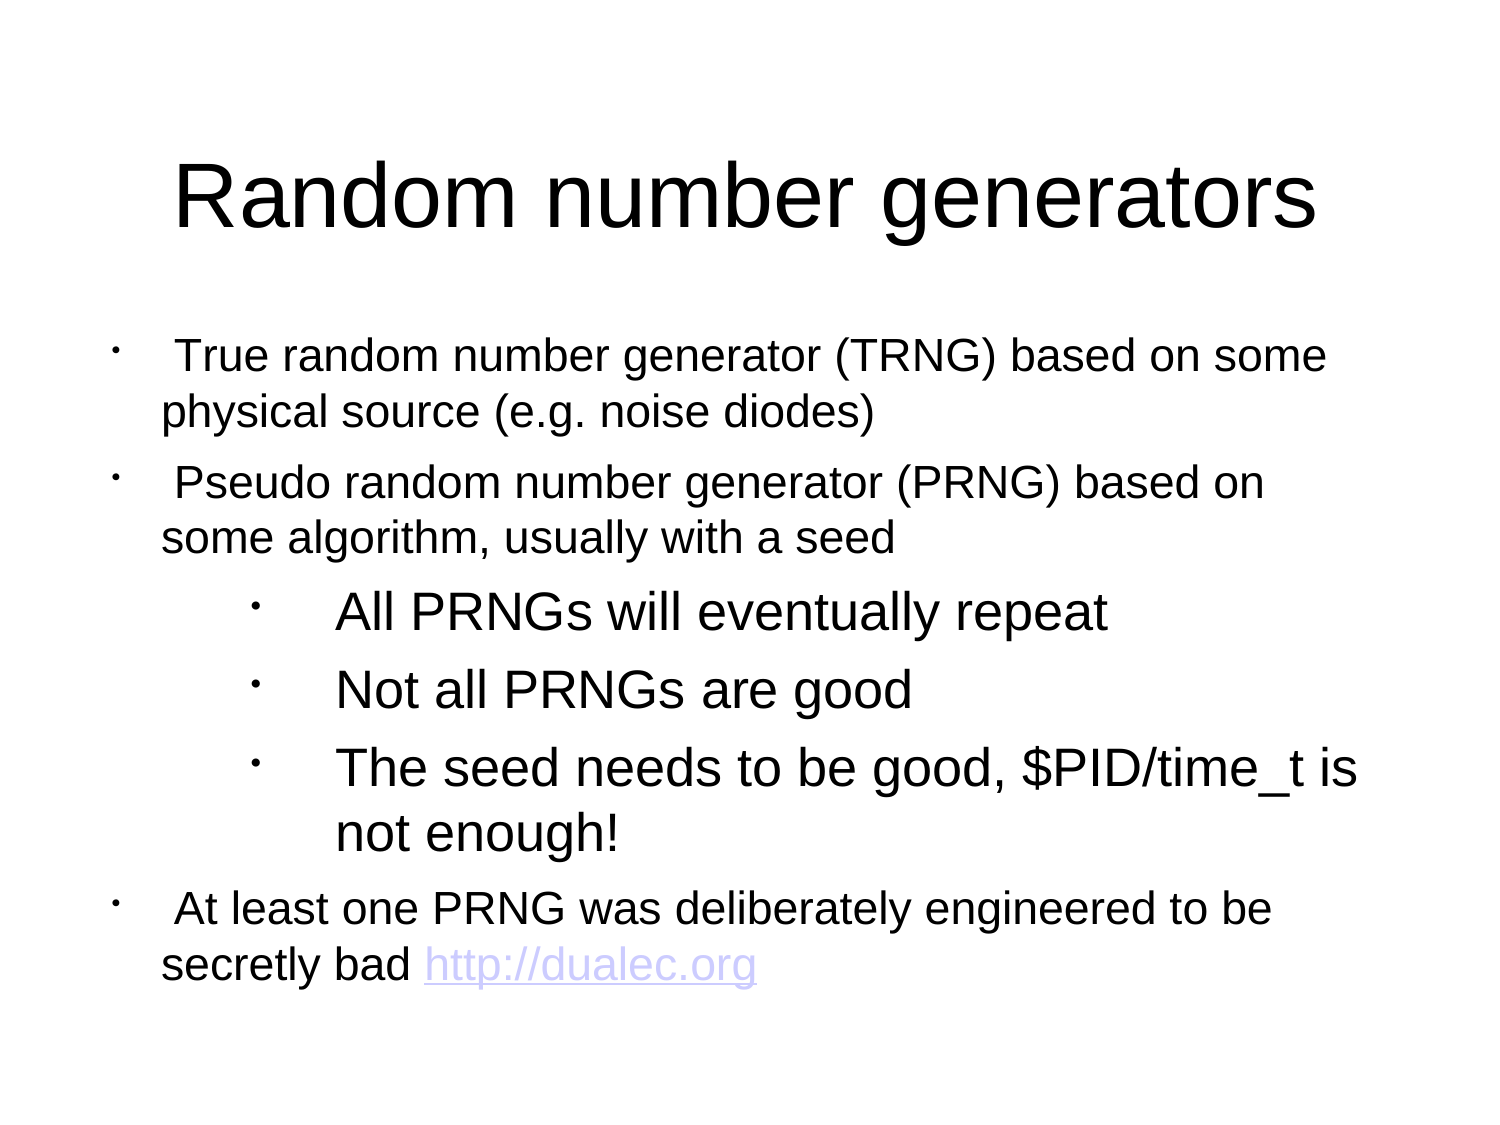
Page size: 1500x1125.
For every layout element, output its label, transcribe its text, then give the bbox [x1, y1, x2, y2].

list True random number generator (TRNG) based on some physical source (e.g. noise diodes) Pseudo random number generator (PRNG) based on some algorithm, usually with a seed All PRNGs will eventually repeat Not all PRNGs are good The seed needs to be good, $PID/time_t is not enough! At least one PRNG was deliberately engineered to be secretly bad http://dualec.org [112, 324, 1381, 994]
title Random number generators [112, 99, 1381, 281]
